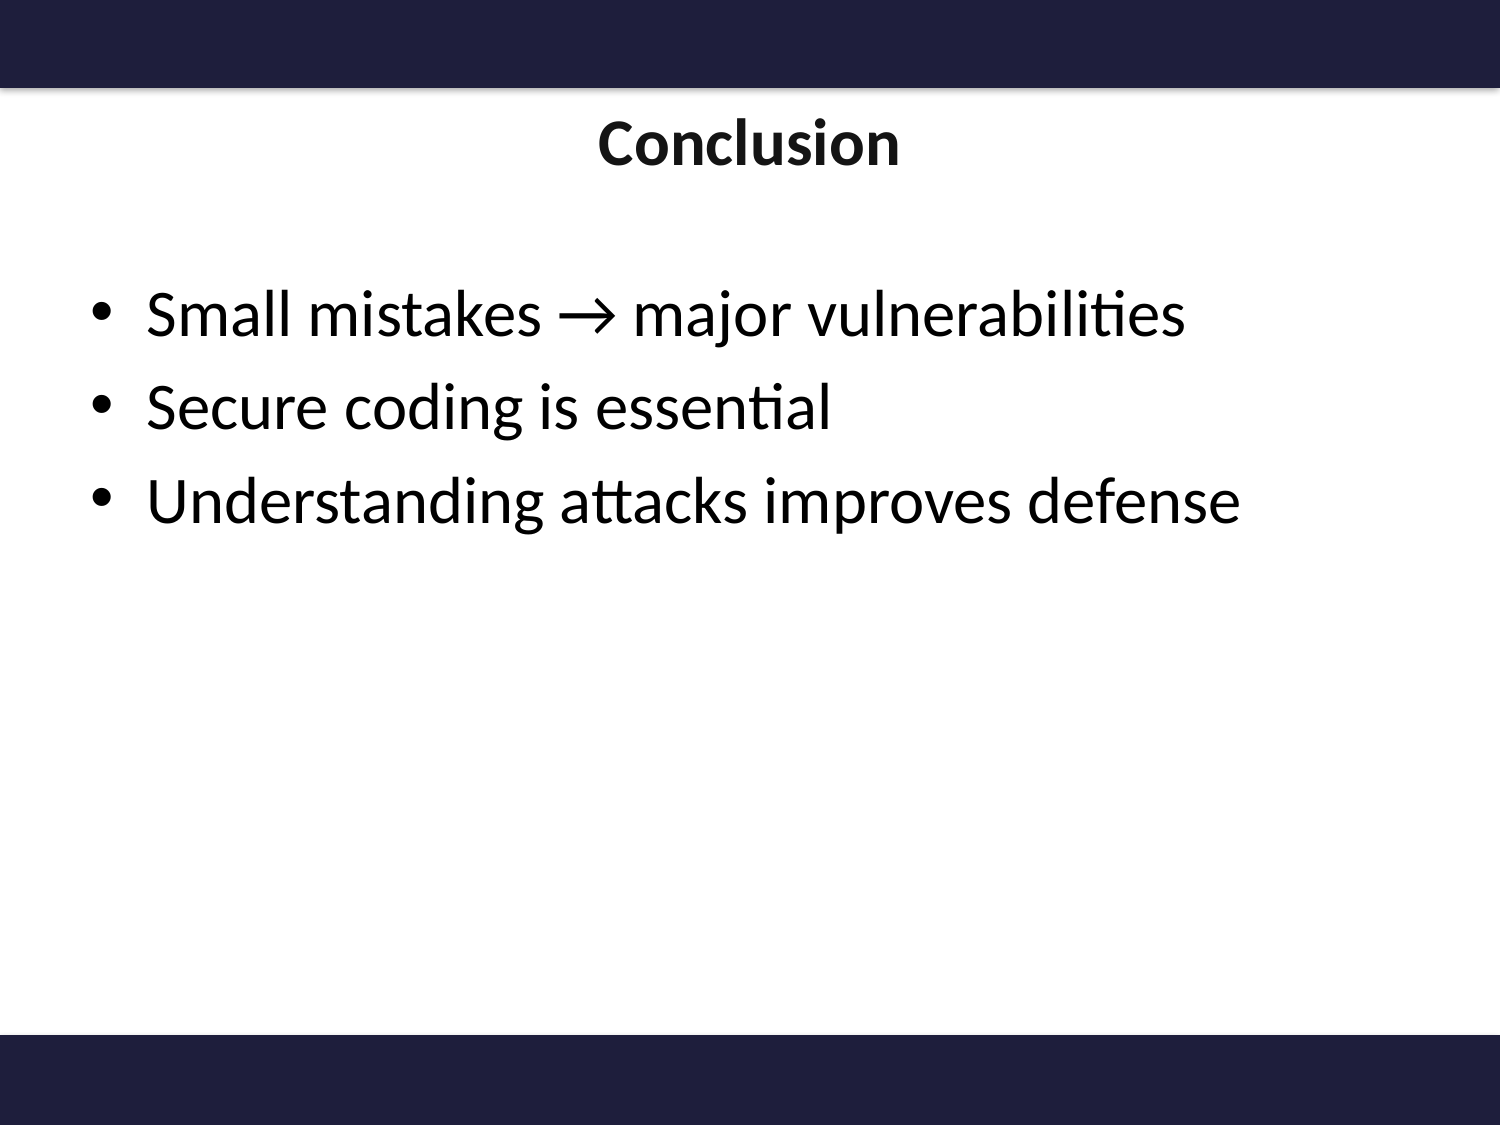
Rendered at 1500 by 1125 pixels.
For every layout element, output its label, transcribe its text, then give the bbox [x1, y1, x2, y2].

list Small mistakes → major vulnerabilities Secure coding is essential Understanding attacks improves defense [75, 262, 1425, 1005]
text_box [0, 1035, 1500, 1125]
text_box [0, 0, 1500, 88]
title Conclusion [75, 88, 1425, 233]
